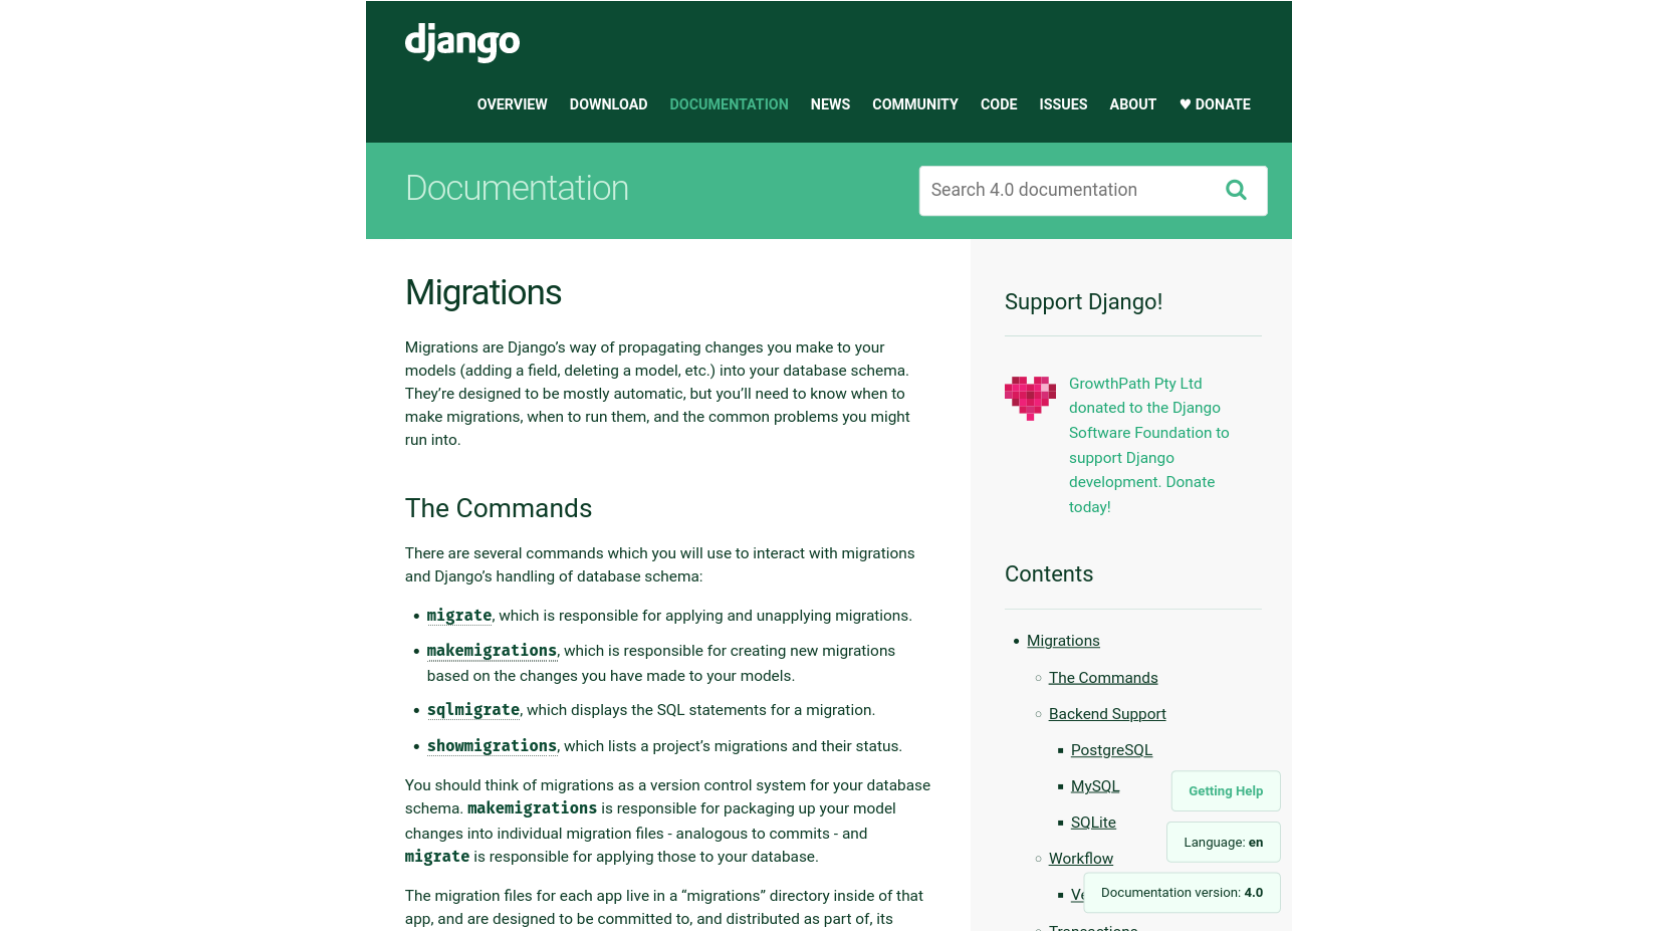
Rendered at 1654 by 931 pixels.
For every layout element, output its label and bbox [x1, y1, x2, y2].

picture [366, 1, 1292, 931]
